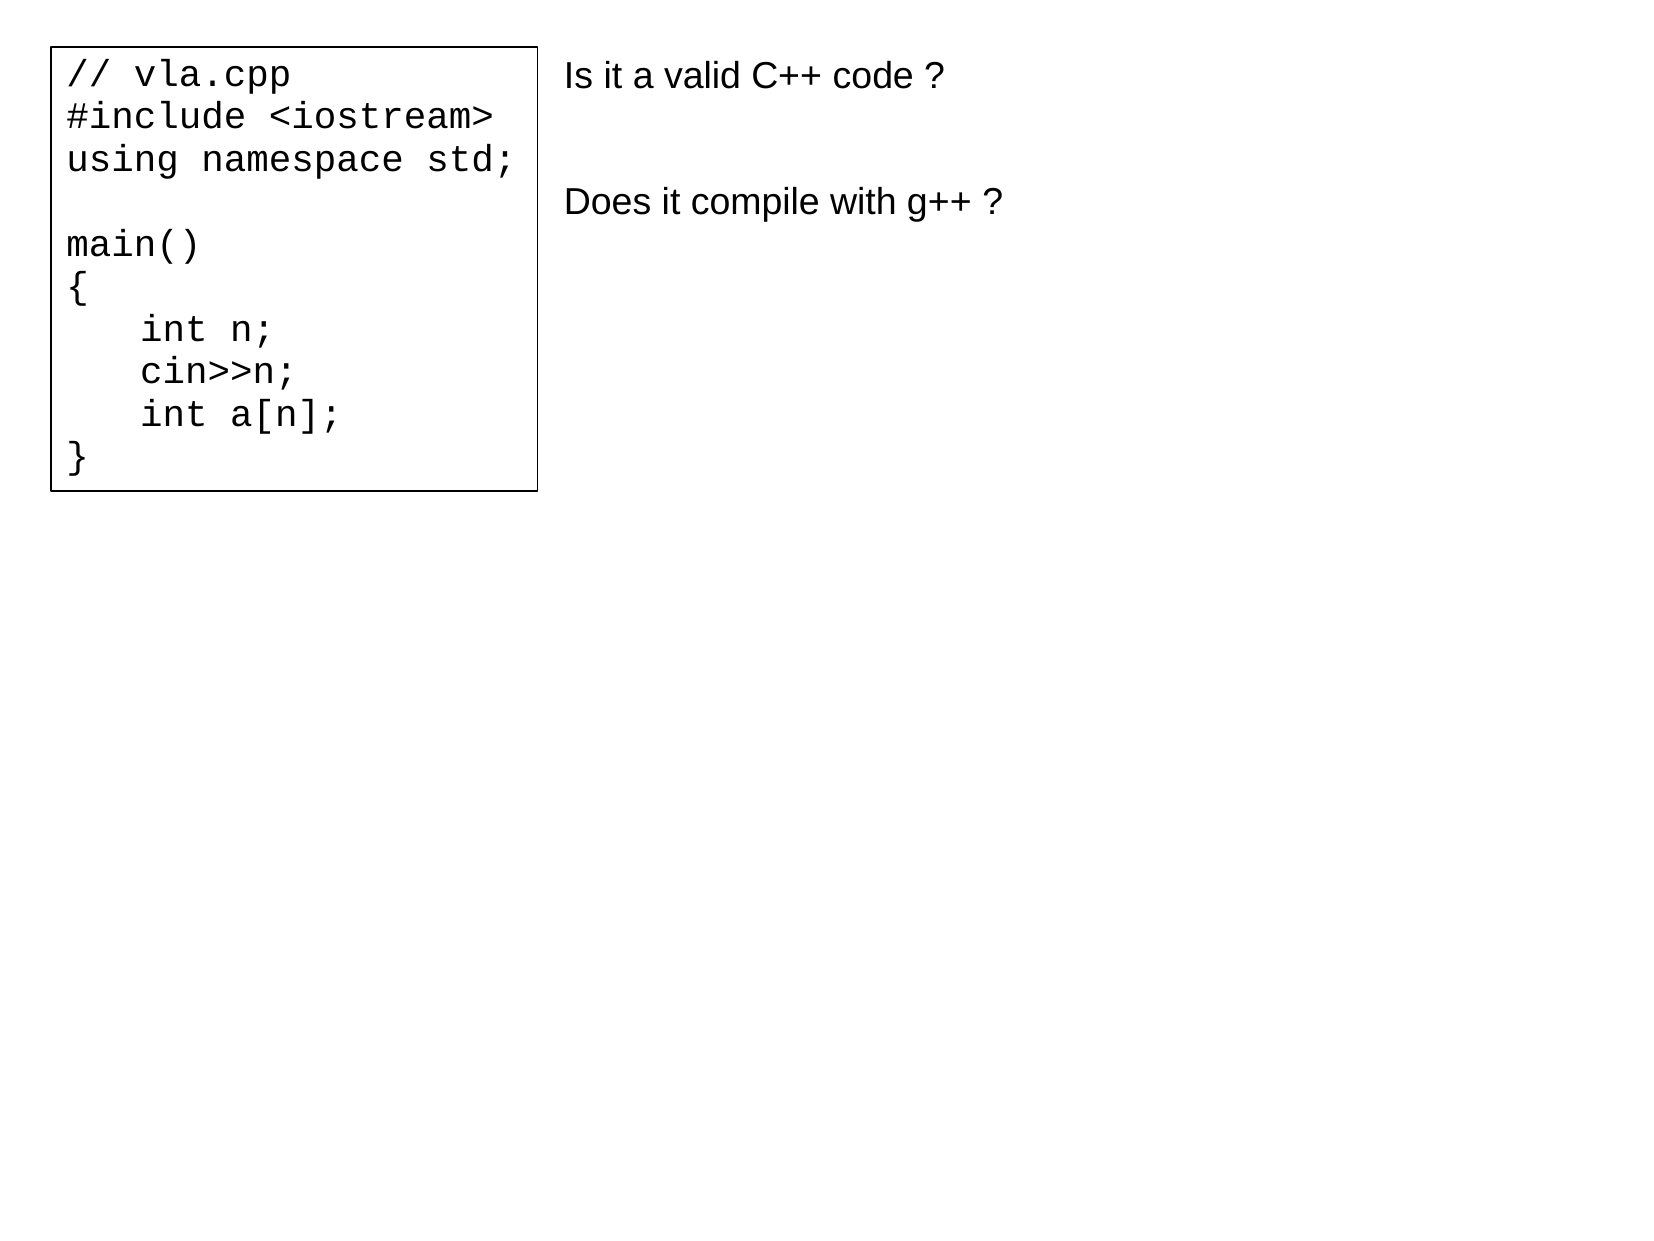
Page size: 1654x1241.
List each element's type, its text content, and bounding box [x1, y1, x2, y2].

text_box // vla.cpp #include <iostream> using namespace std; main() { int n; cin>>n; int a[n]; } [50, 46, 538, 491]
text_box Is it a valid C++ code ? Does it compile with g++ ? [549, 47, 1019, 231]
